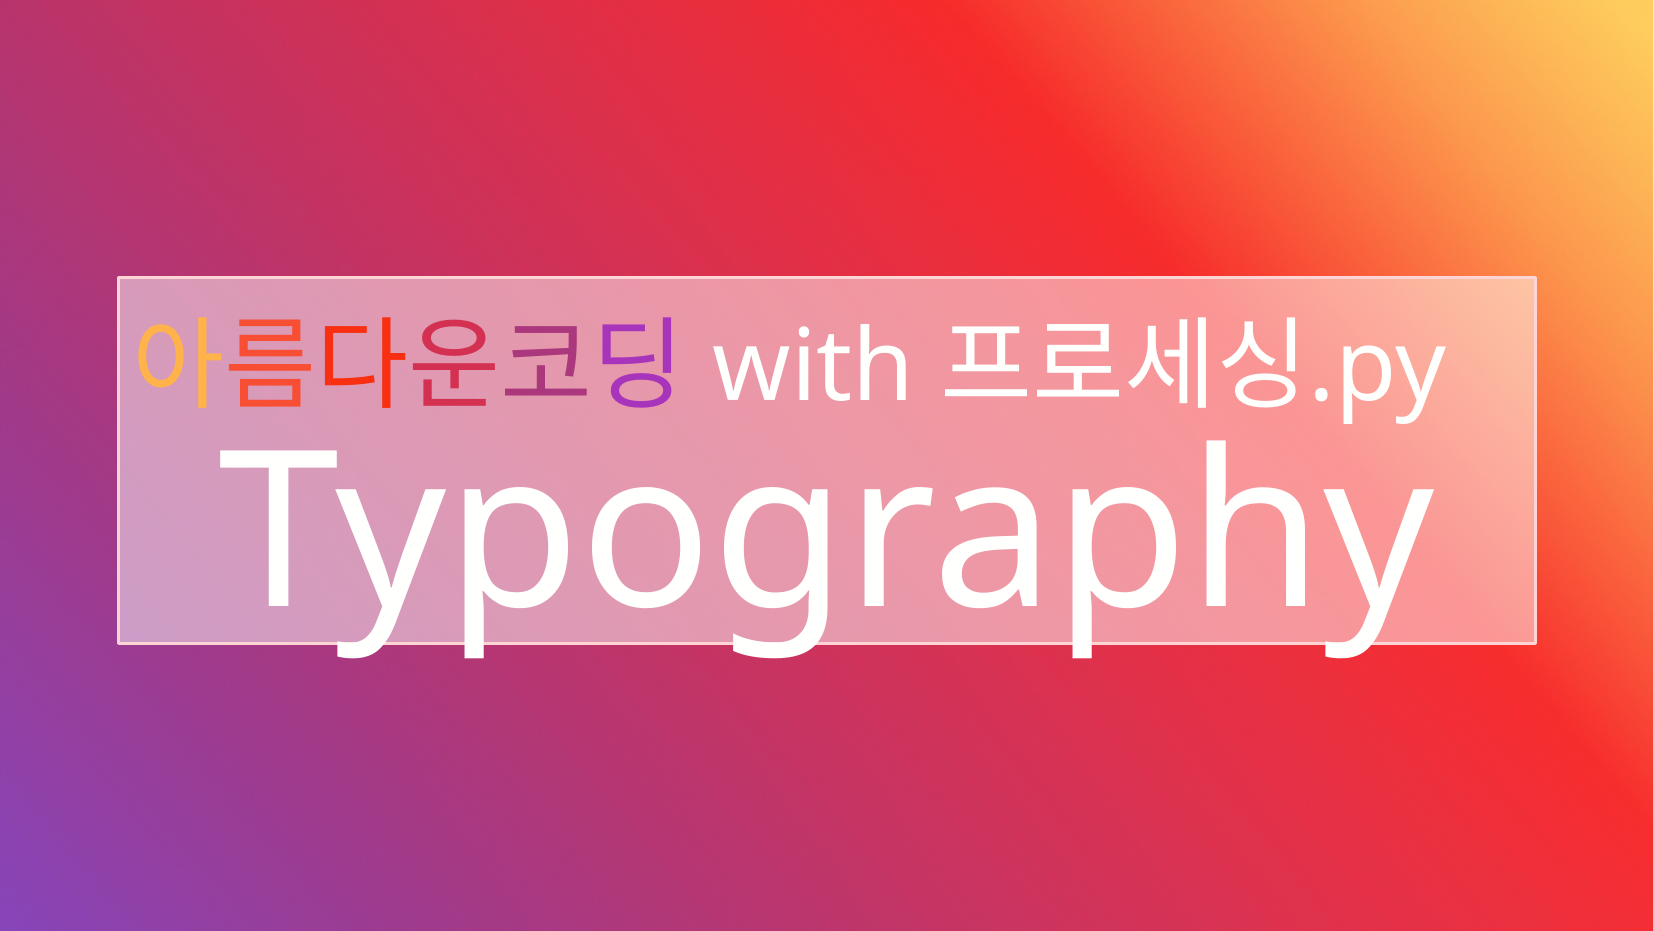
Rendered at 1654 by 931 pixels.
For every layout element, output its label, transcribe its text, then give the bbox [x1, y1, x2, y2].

picture [0, 0, 1654, 931]
text_box Typography [118, 366, 1536, 684]
text_box 아름다운코딩 with 프로세싱.py [118, 277, 1536, 366]
